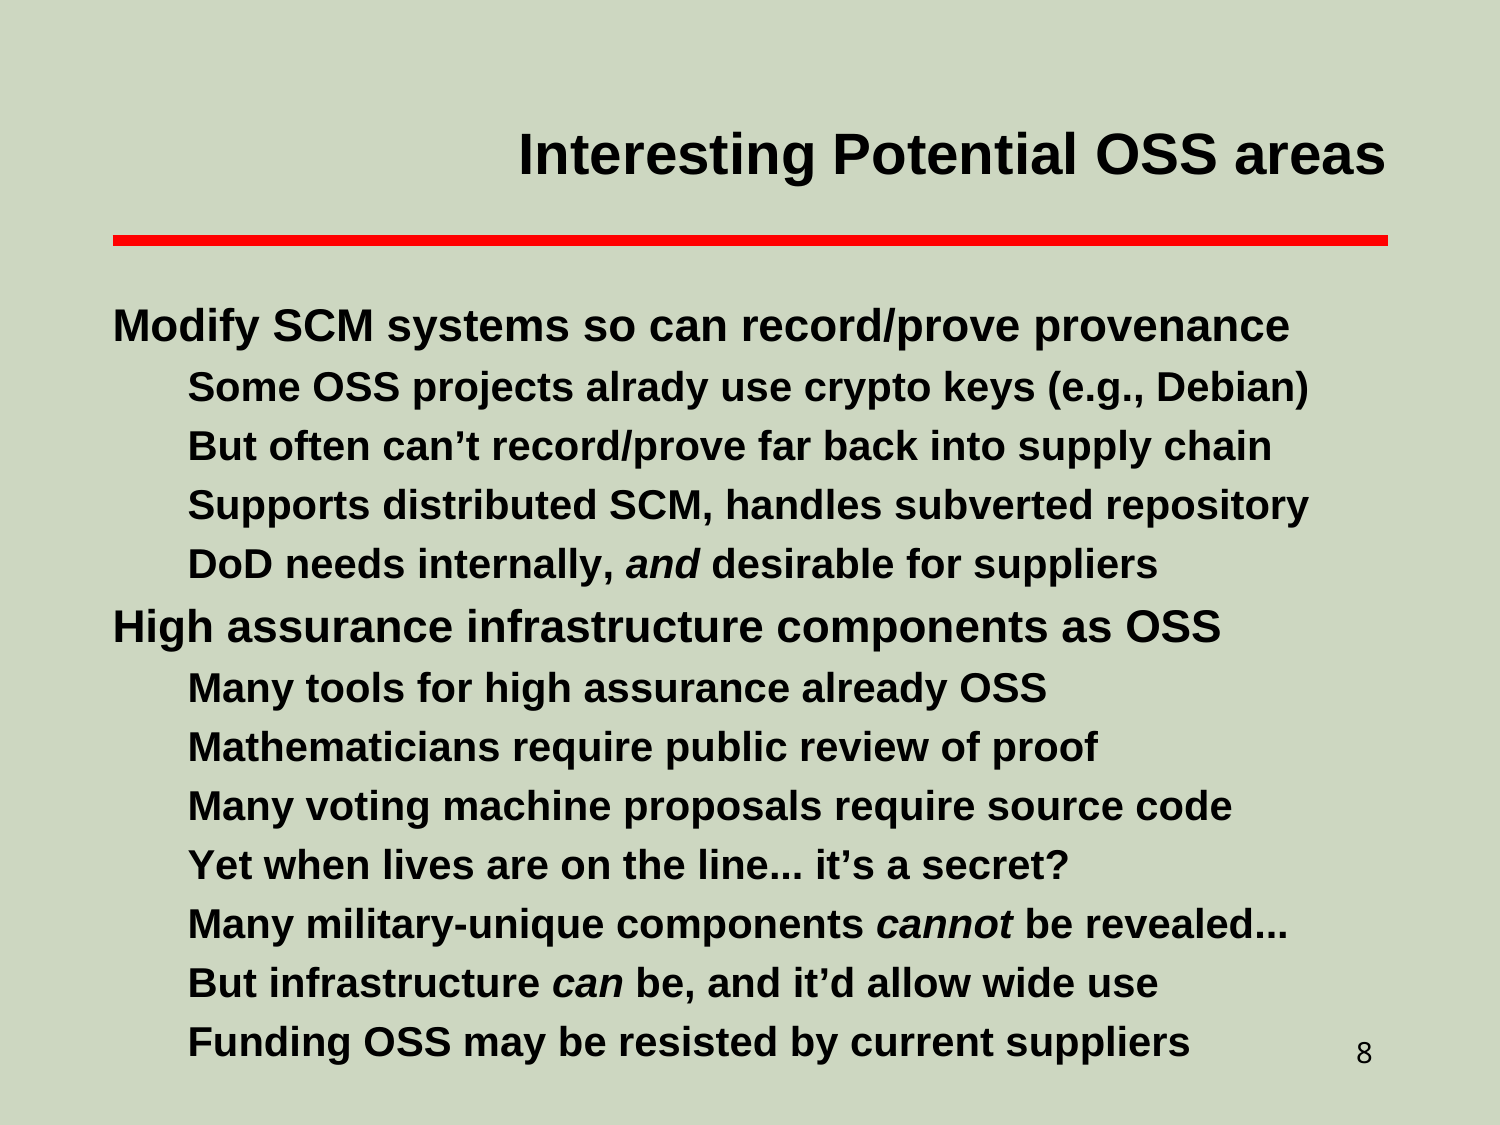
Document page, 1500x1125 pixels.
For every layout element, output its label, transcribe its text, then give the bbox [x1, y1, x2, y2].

list Modify SCM systems so can record/prove provenance Some OSS projects alrady use crypto keys (e.g., Debian) But often can’t record/prove far back into supply chain Supports distributed SCM, handles subverted repository DoD needs internally, and desirable for suppliers High assurance infrastructure components as OSS Many tools for high assurance already OSS Mathematicians require public review of proof Many voting machine proposals require source code Yet when lives are on the line... it’s a secret? Many military-unique components cannot be revealed... But infrastructure can be, and it’d allow wide use Funding OSS may be resisted by current suppliers [112, 299, 1388, 1098]
title Interesting Potential OSS areas [337, 85, 1388, 224]
